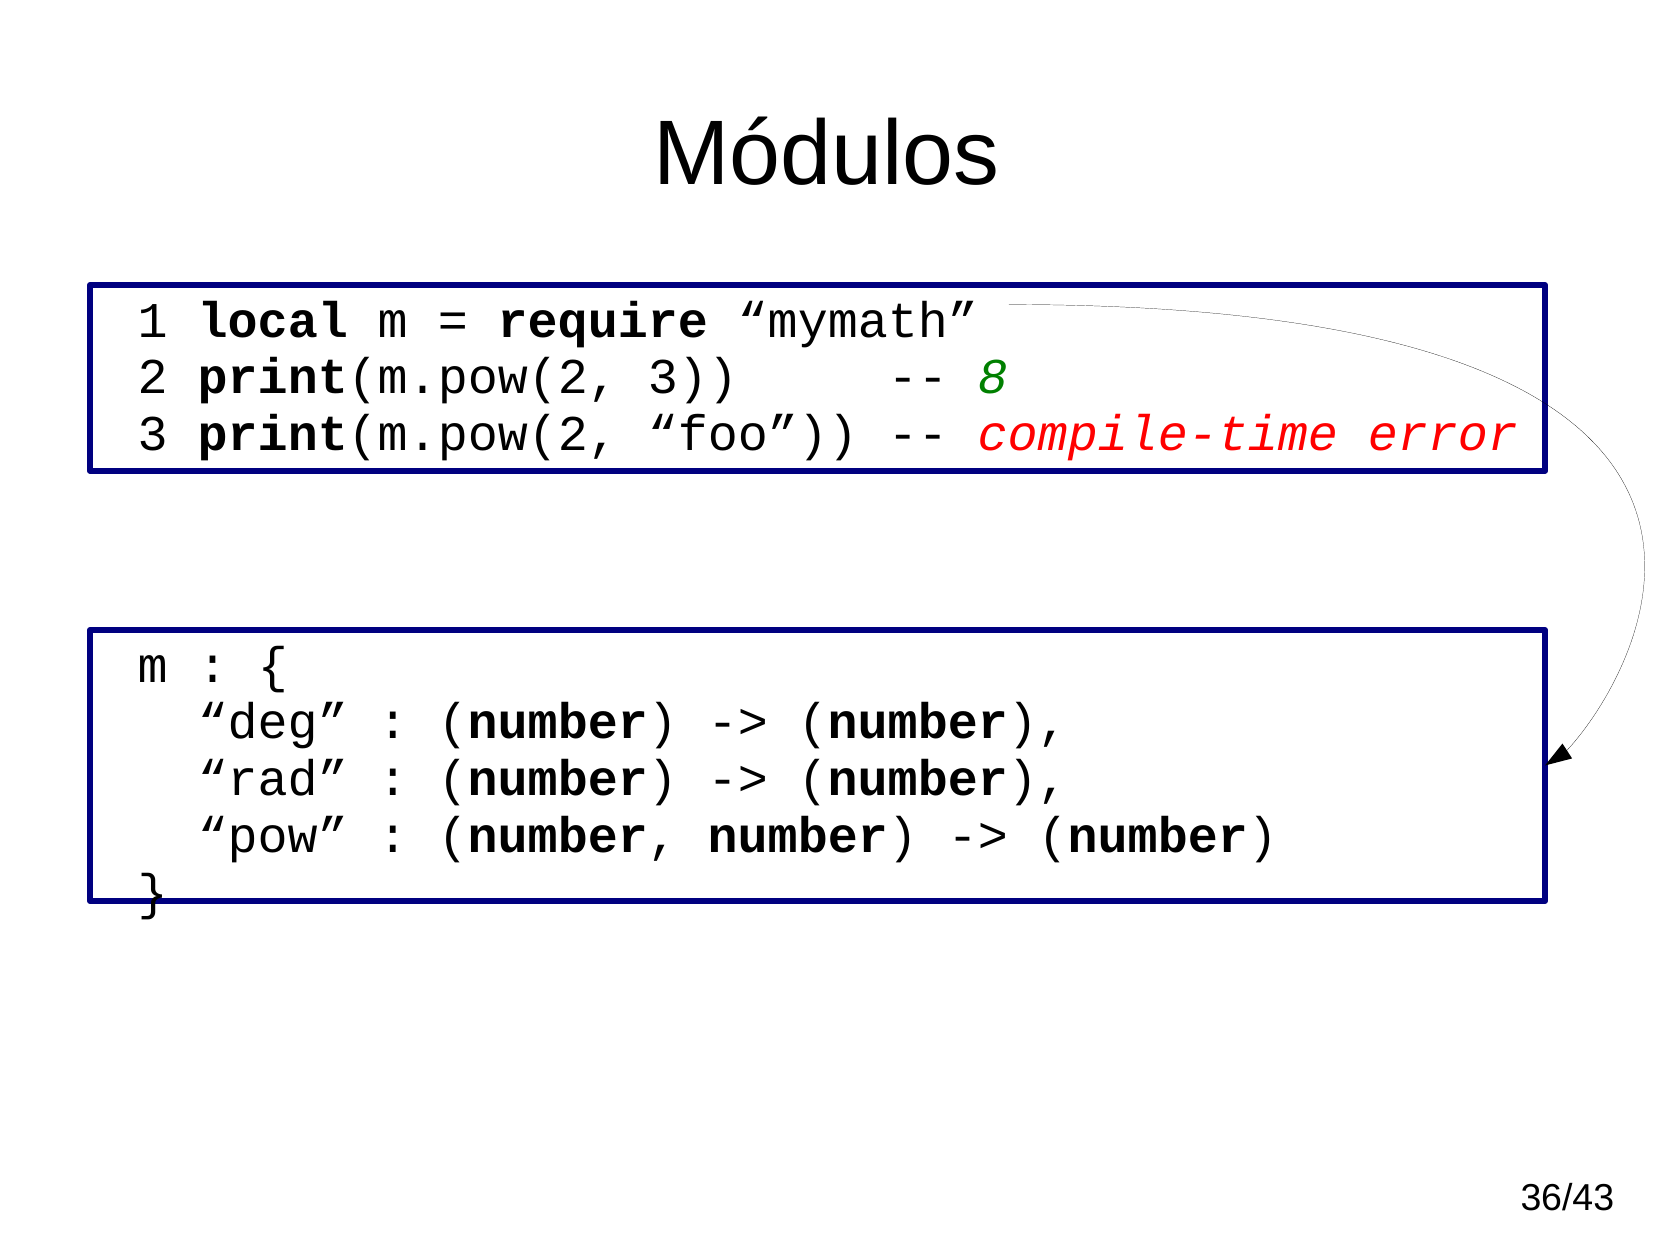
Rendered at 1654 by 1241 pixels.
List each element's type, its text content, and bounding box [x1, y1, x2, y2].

text_box 1 local m = require “mymath” 2 print(m.pow(2, 3)) -- 8 3 print(m.pow(2, “foo”)) -- compile-time error [90, 284, 1546, 471]
text_box m : { “deg” : (number) -> (number), “rad” : (number) -> (number), “pow” : (number, number) -> (number) } [90, 630, 1546, 901]
text_box 36/43 [1495, 1168, 1630, 1239]
title Módulos [82, 49, 1571, 257]
